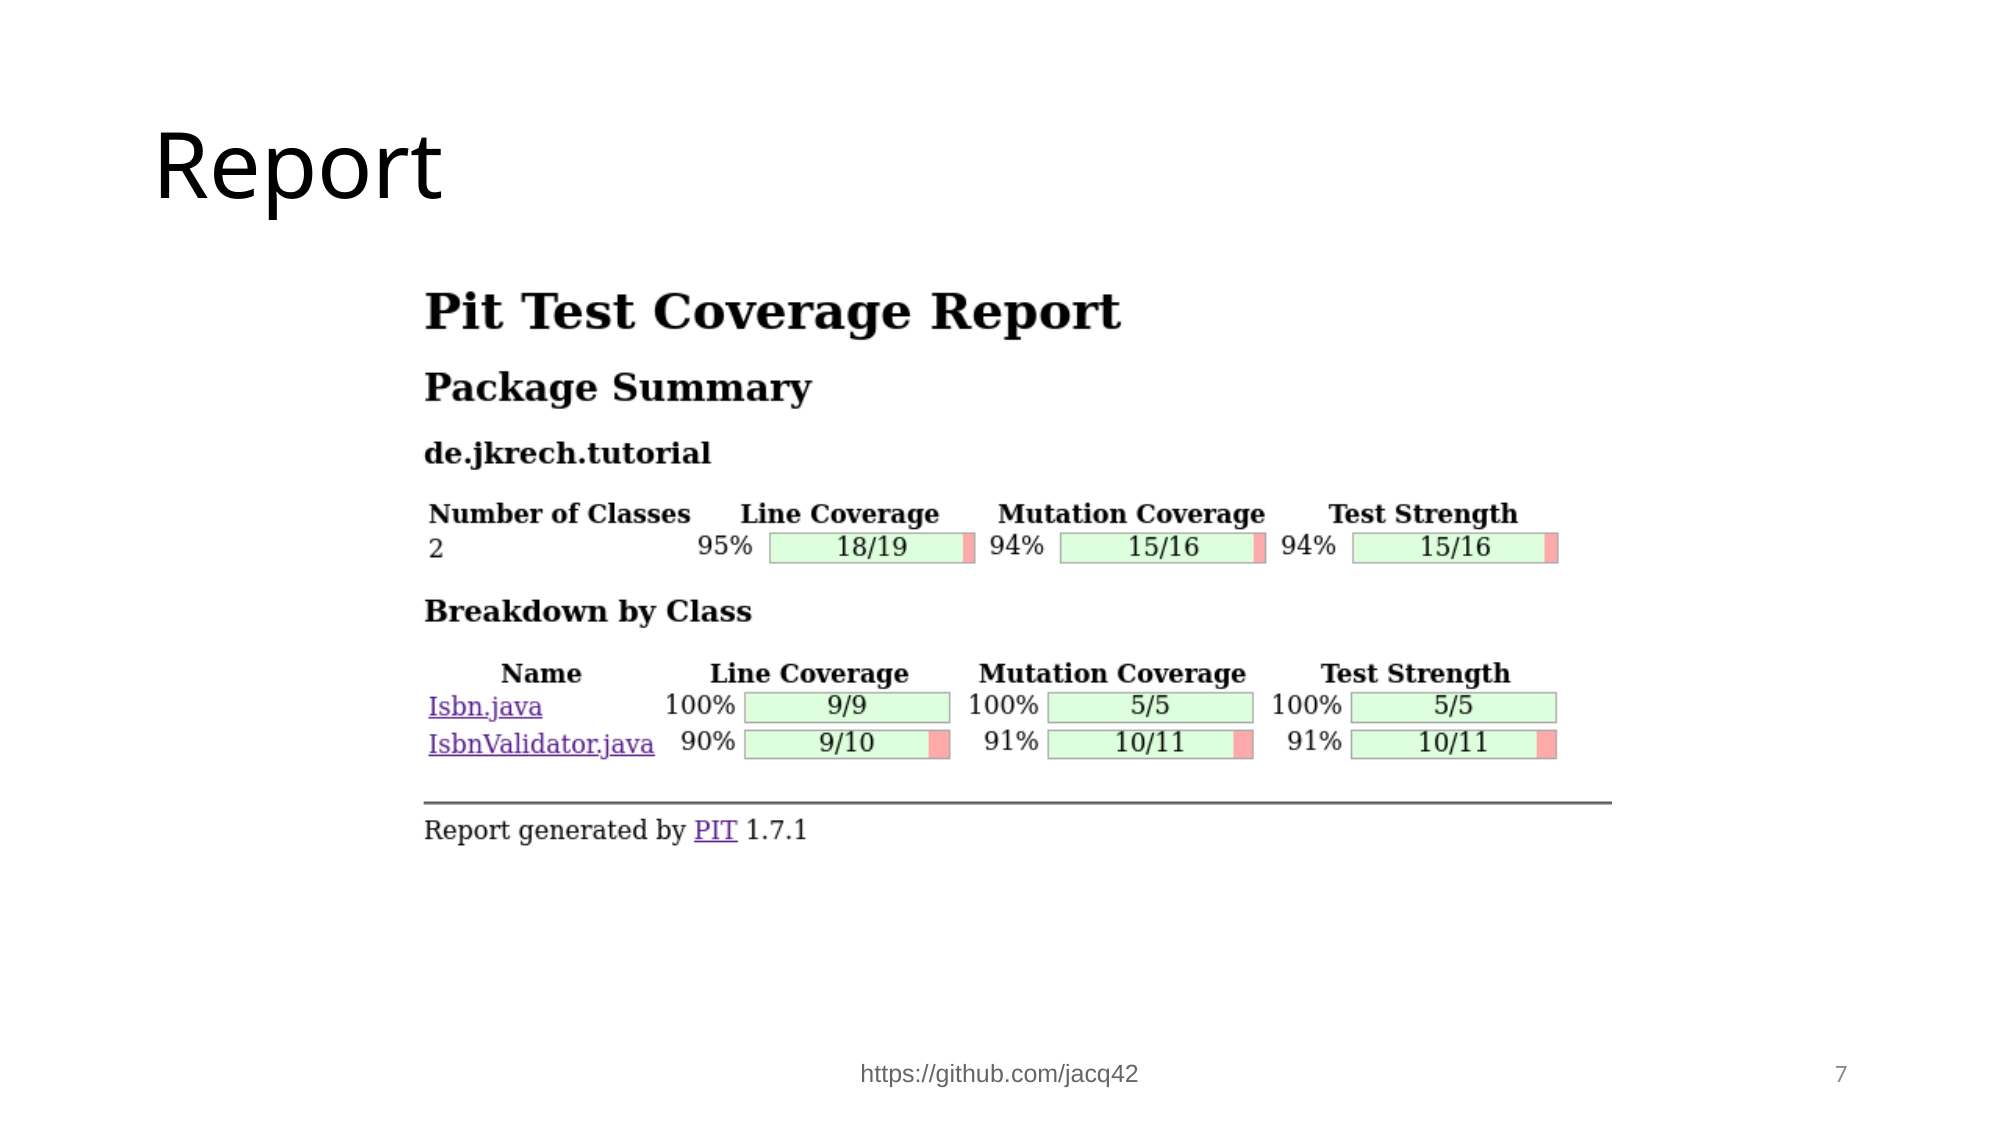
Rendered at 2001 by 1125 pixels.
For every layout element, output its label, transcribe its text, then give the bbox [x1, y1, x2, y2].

picture [399, 265, 1612, 866]
title Report [137, 59, 1863, 278]
